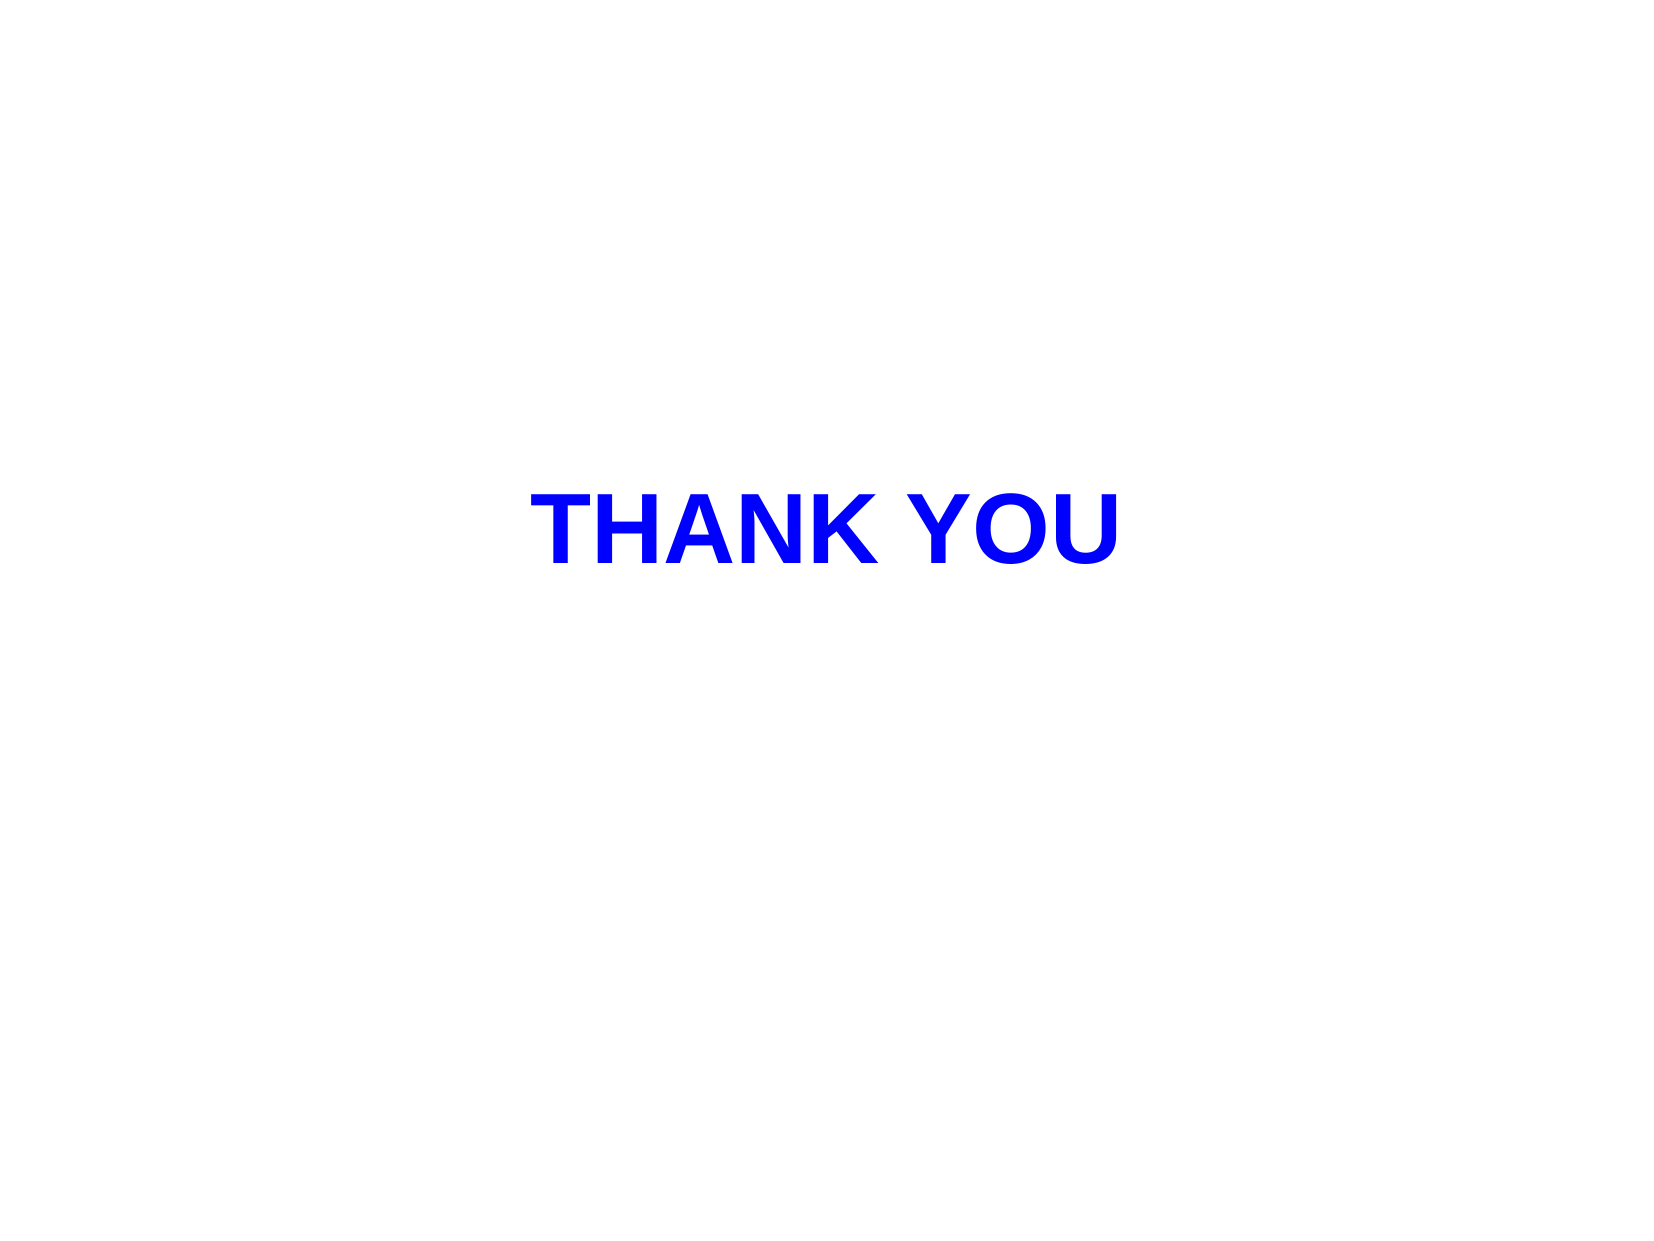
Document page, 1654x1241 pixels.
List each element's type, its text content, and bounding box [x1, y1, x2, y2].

subtitle THANK YOU [82, 49, 1571, 1010]
